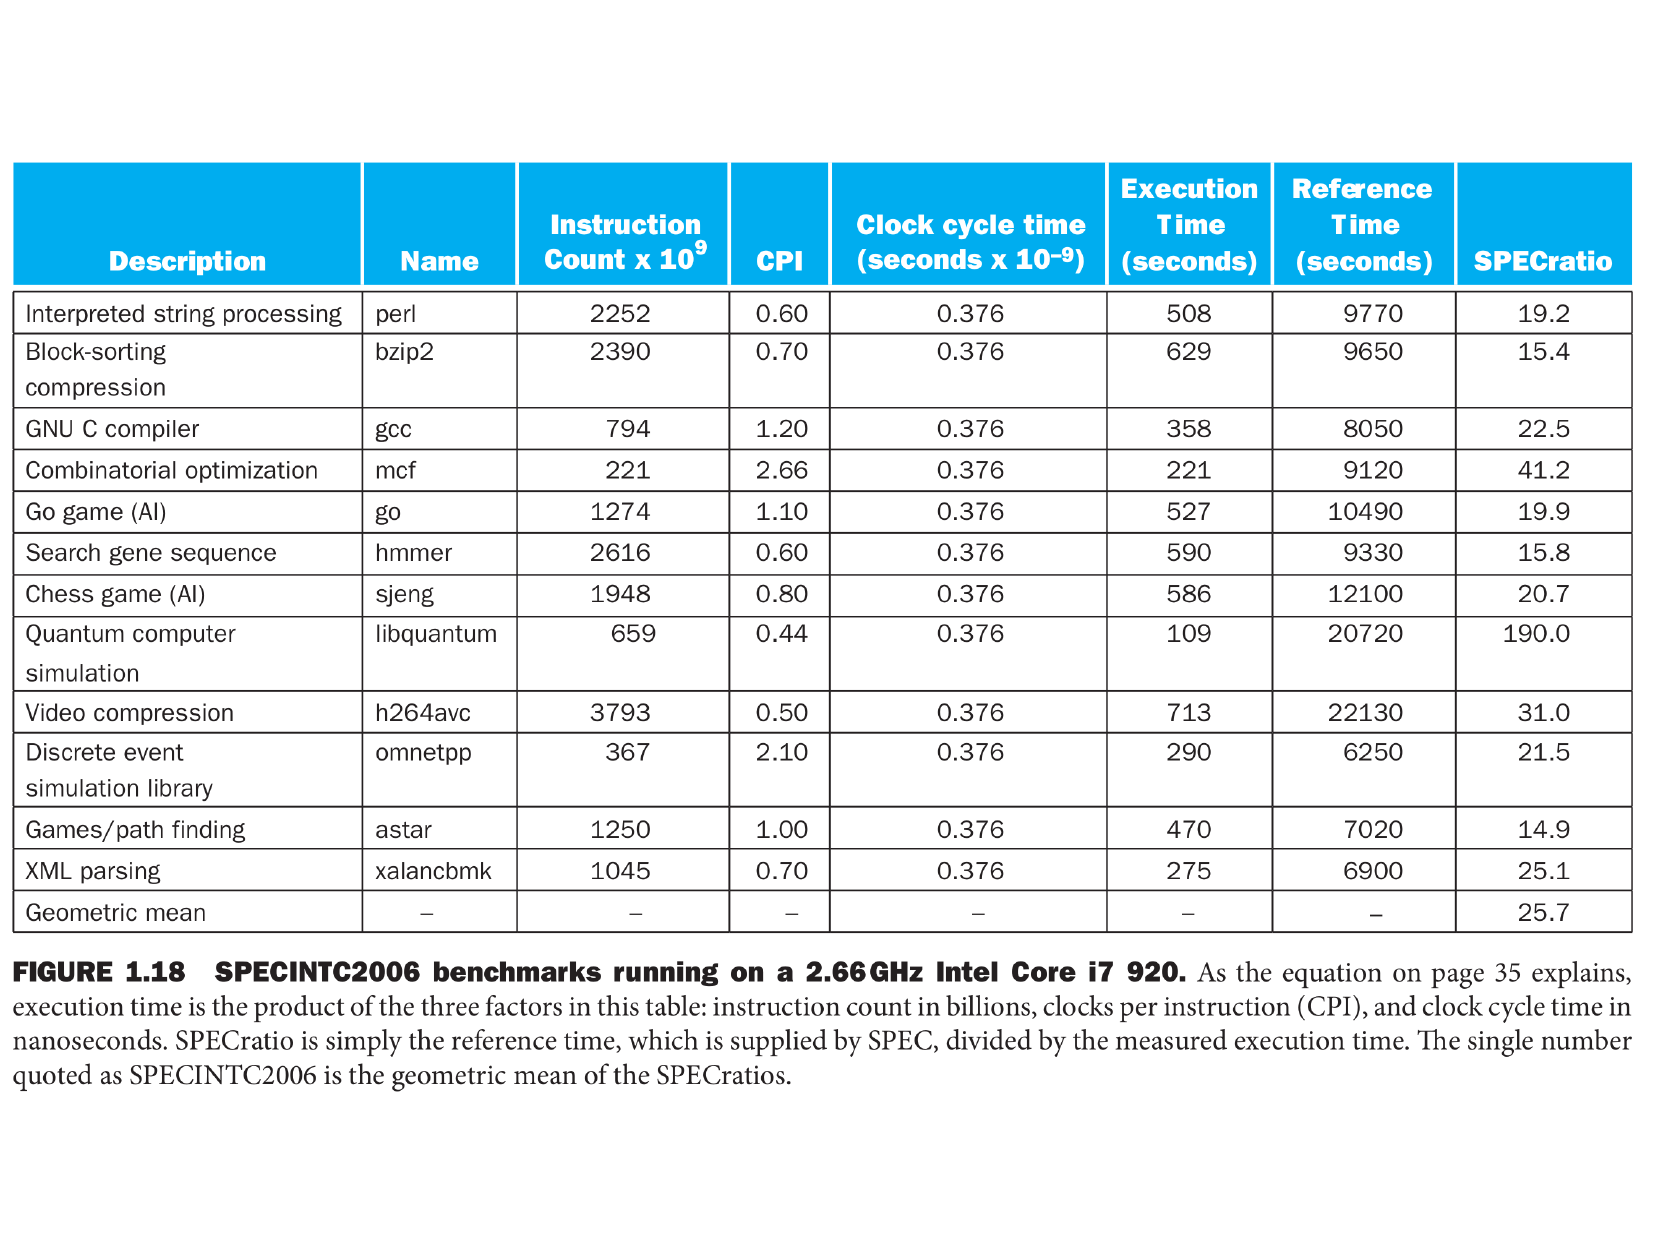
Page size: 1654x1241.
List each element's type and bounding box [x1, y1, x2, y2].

picture [0, 146, 1654, 1093]
